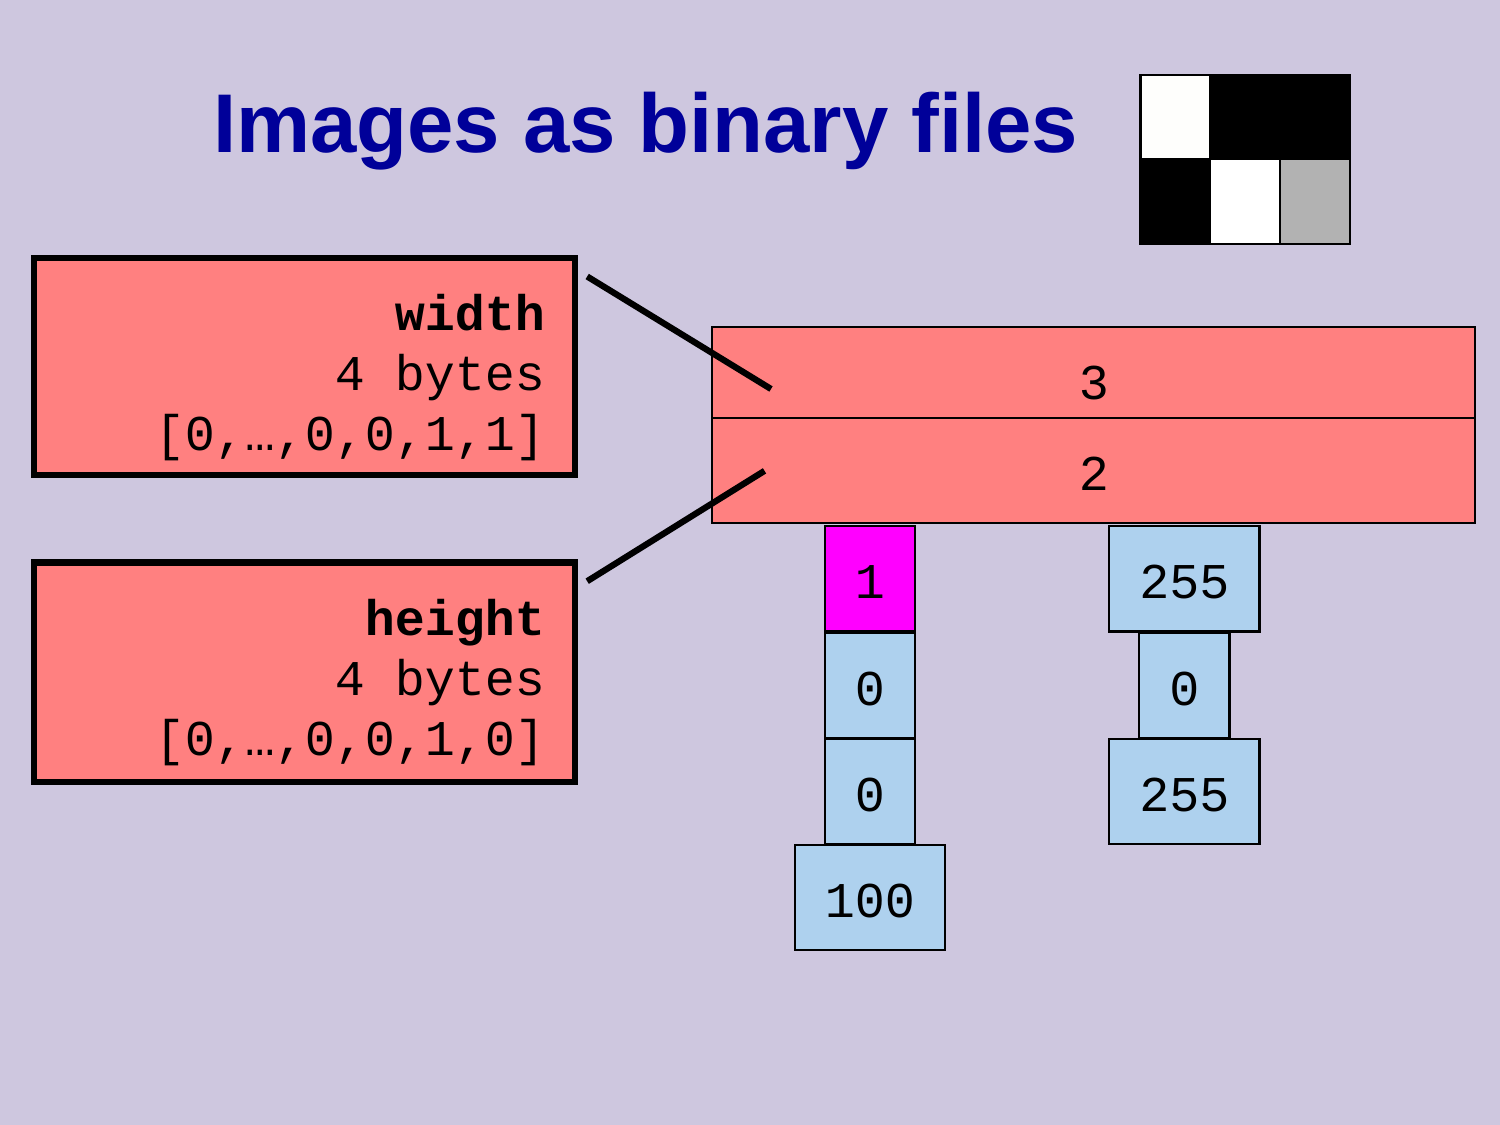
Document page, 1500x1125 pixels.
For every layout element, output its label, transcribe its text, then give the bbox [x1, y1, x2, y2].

text_box 1 [824, 526, 915, 632]
title Images as binary files [198, 17, 1468, 220]
text_box [1140, 75, 1350, 244]
text_box 0 [1139, 632, 1230, 738]
text_box 3 [712, 327, 1475, 417]
text_box 0 [824, 632, 915, 738]
text_box 2 [712, 417, 1475, 523]
text_box 255 [1109, 526, 1260, 632]
text_box 100 [794, 845, 945, 951]
text_box 0 [824, 738, 915, 844]
text_box width 4 bytes [0,…,0,0,1,1] [34, 258, 575, 475]
text_box 255 [1109, 738, 1260, 844]
text_box height 4 bytes [0,…,0,0,1,0] [34, 563, 575, 782]
